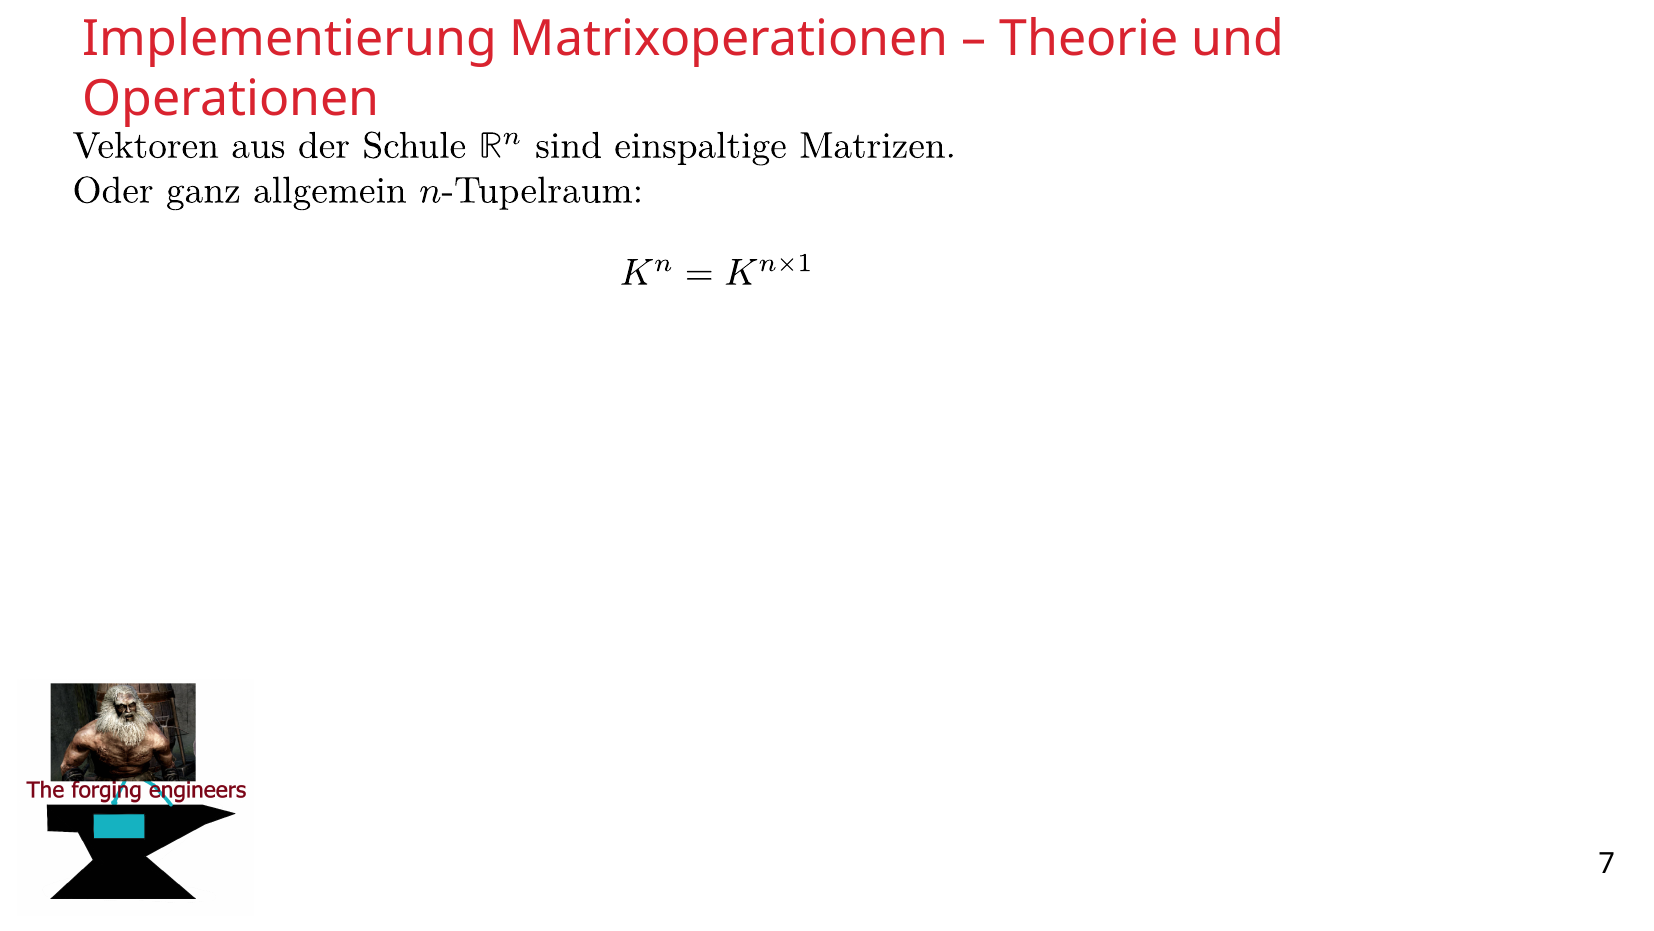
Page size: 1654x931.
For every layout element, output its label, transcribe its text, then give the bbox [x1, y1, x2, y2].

title Implementierung Matrixoperationen – Theorie und Operationen [82, 37, 1571, 95]
picture [17, 679, 254, 916]
picture [71, 130, 955, 287]
